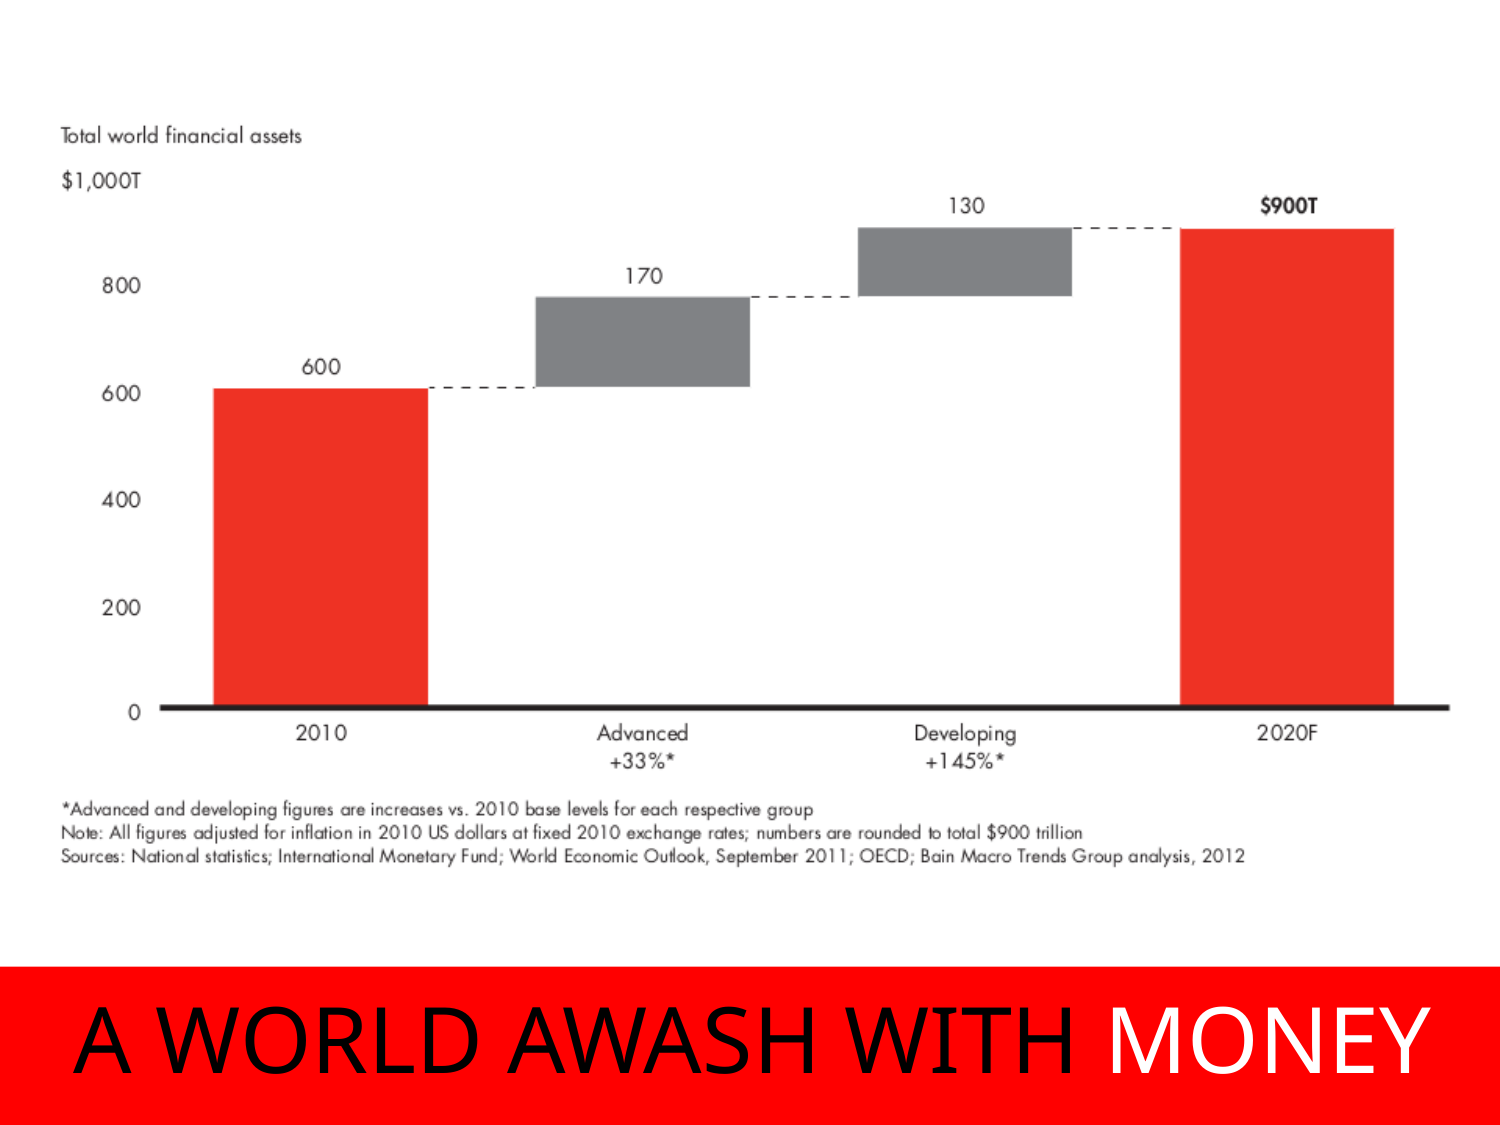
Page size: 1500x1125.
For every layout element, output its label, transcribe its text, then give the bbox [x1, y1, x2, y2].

list A WORLD AWASH WITH MONEY [28, 974, 1478, 1111]
picture [47, 115, 1463, 873]
